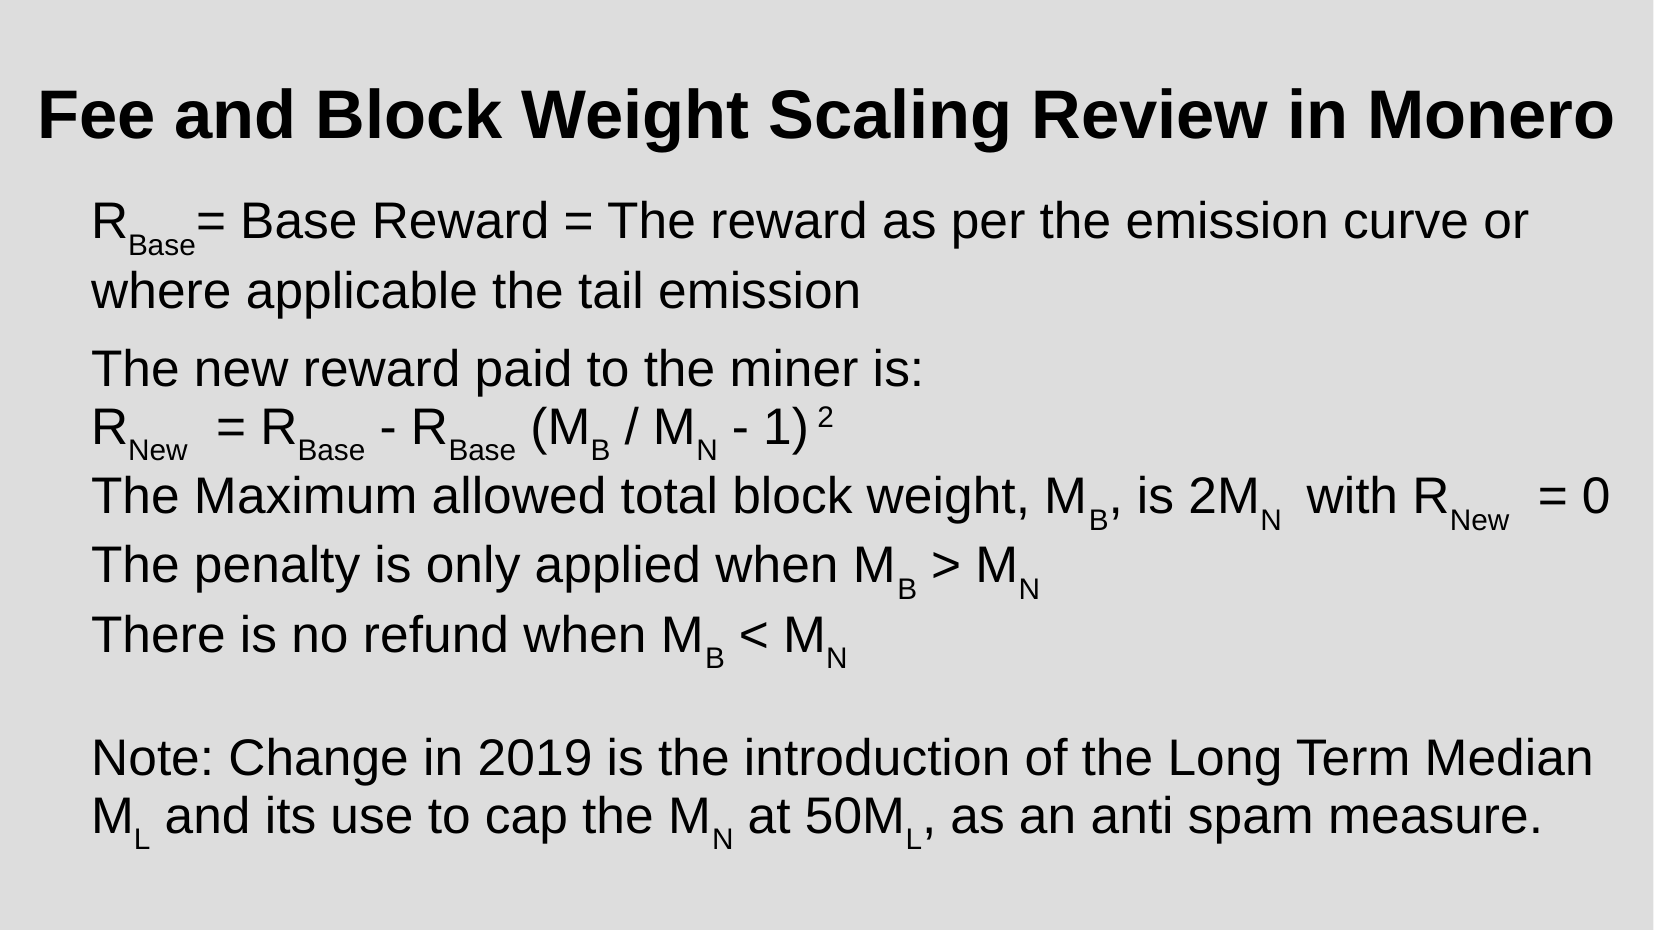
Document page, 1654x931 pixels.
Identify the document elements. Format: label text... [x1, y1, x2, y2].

title Fee and Block Weight Scaling Review in Monero [11, 37, 1642, 193]
list RBase= Base Reward = The reward as per the emission curve or where applicable the tail emission The new reward paid to the miner is: RNew = RBase - RBase (MB / MN - 1) 2 The Maximum allowed total block weight, MB, is 2MN with RNew = 0 The penalty is only applied when MB > MN There is no refund when MB < MN Note: Change in 2019 is the introduction of the Long Term Median ML and its use to cap the MN at 50ML, as an anti spam measure. [23, 192, 1619, 902]
